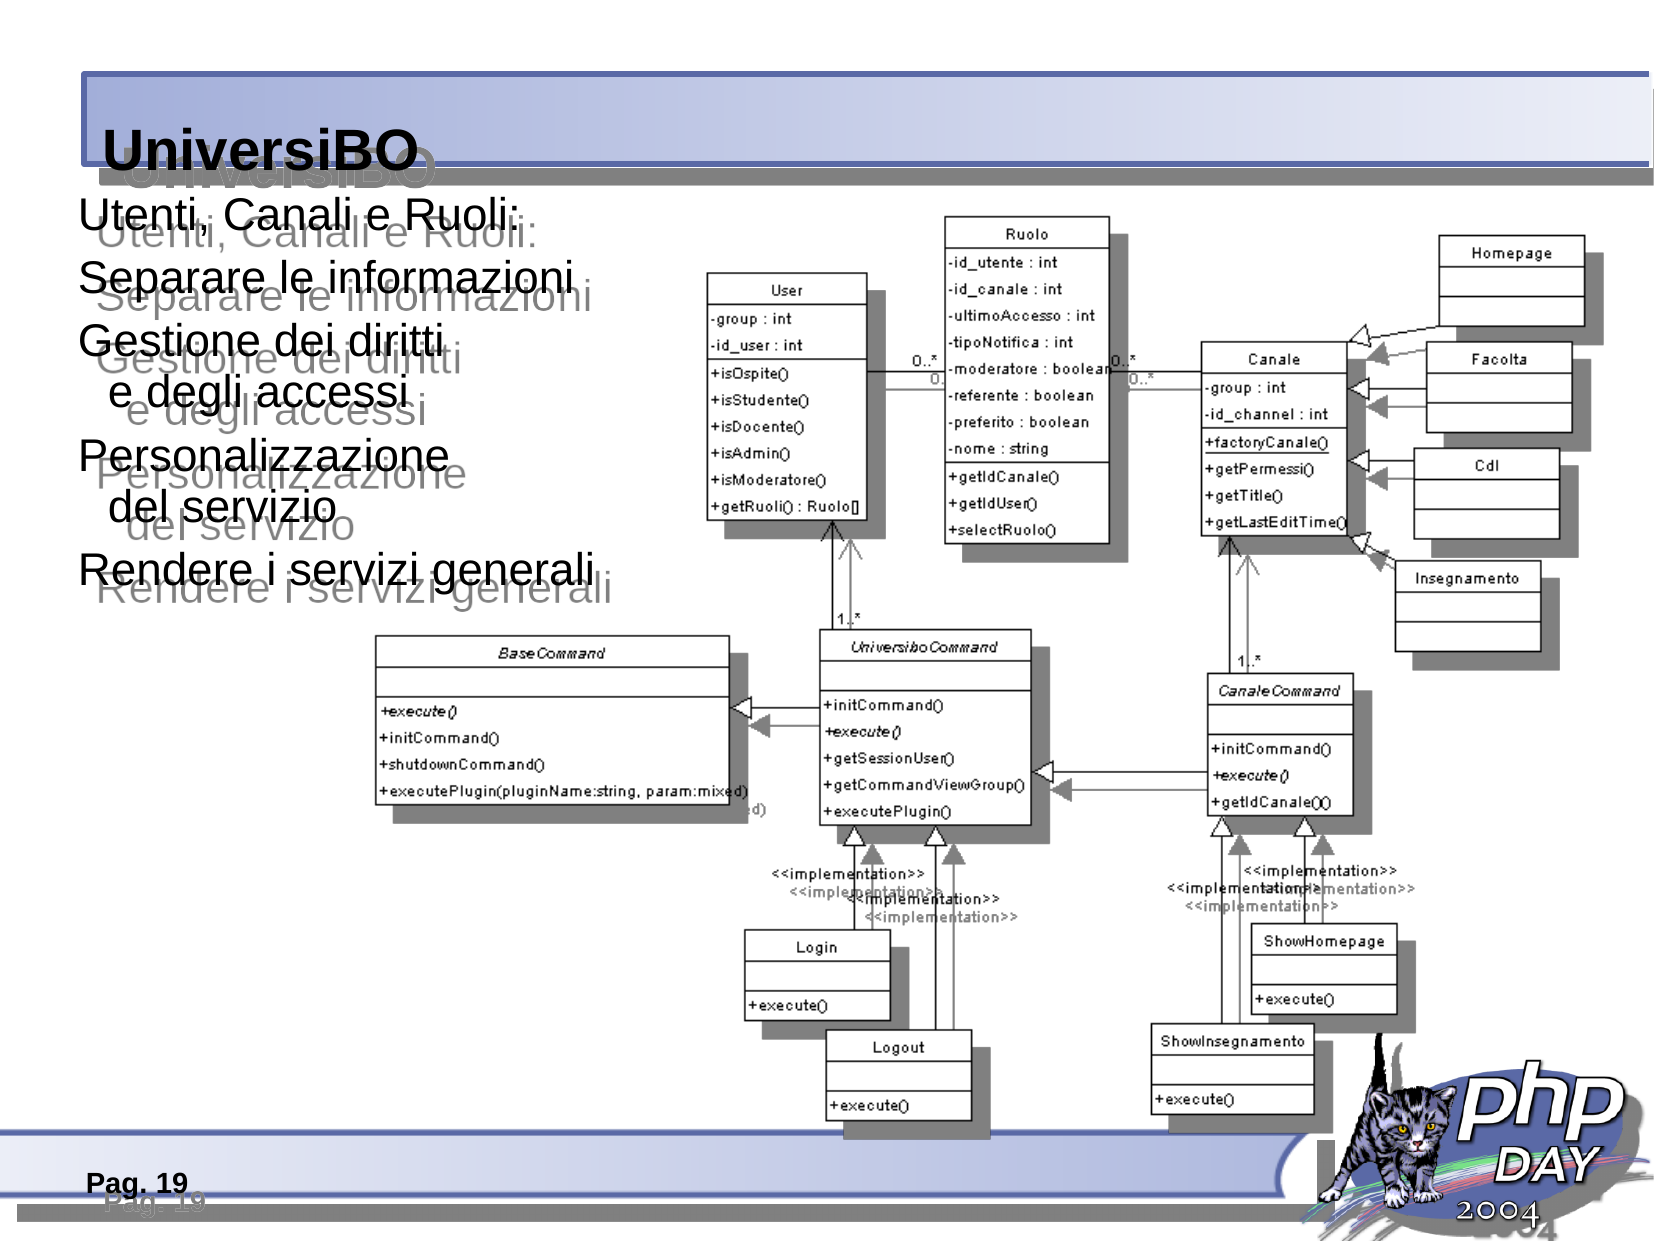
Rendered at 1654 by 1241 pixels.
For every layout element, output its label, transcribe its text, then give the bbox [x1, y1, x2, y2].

picture [110, 1195, 117, 1201]
text_box UniversiBO [102, 85, 1394, 155]
text_box Utenti, Canali e Ruoli: Separare le informazioni Gestione dei diritti e degli accessi Personalizzazione del servizio Rendere i servizi generali [55, 188, 294, 596]
picture [177, 1176, 183, 1183]
picture [0, 185, 1652, 1233]
picture [126, 1180, 133, 1190]
